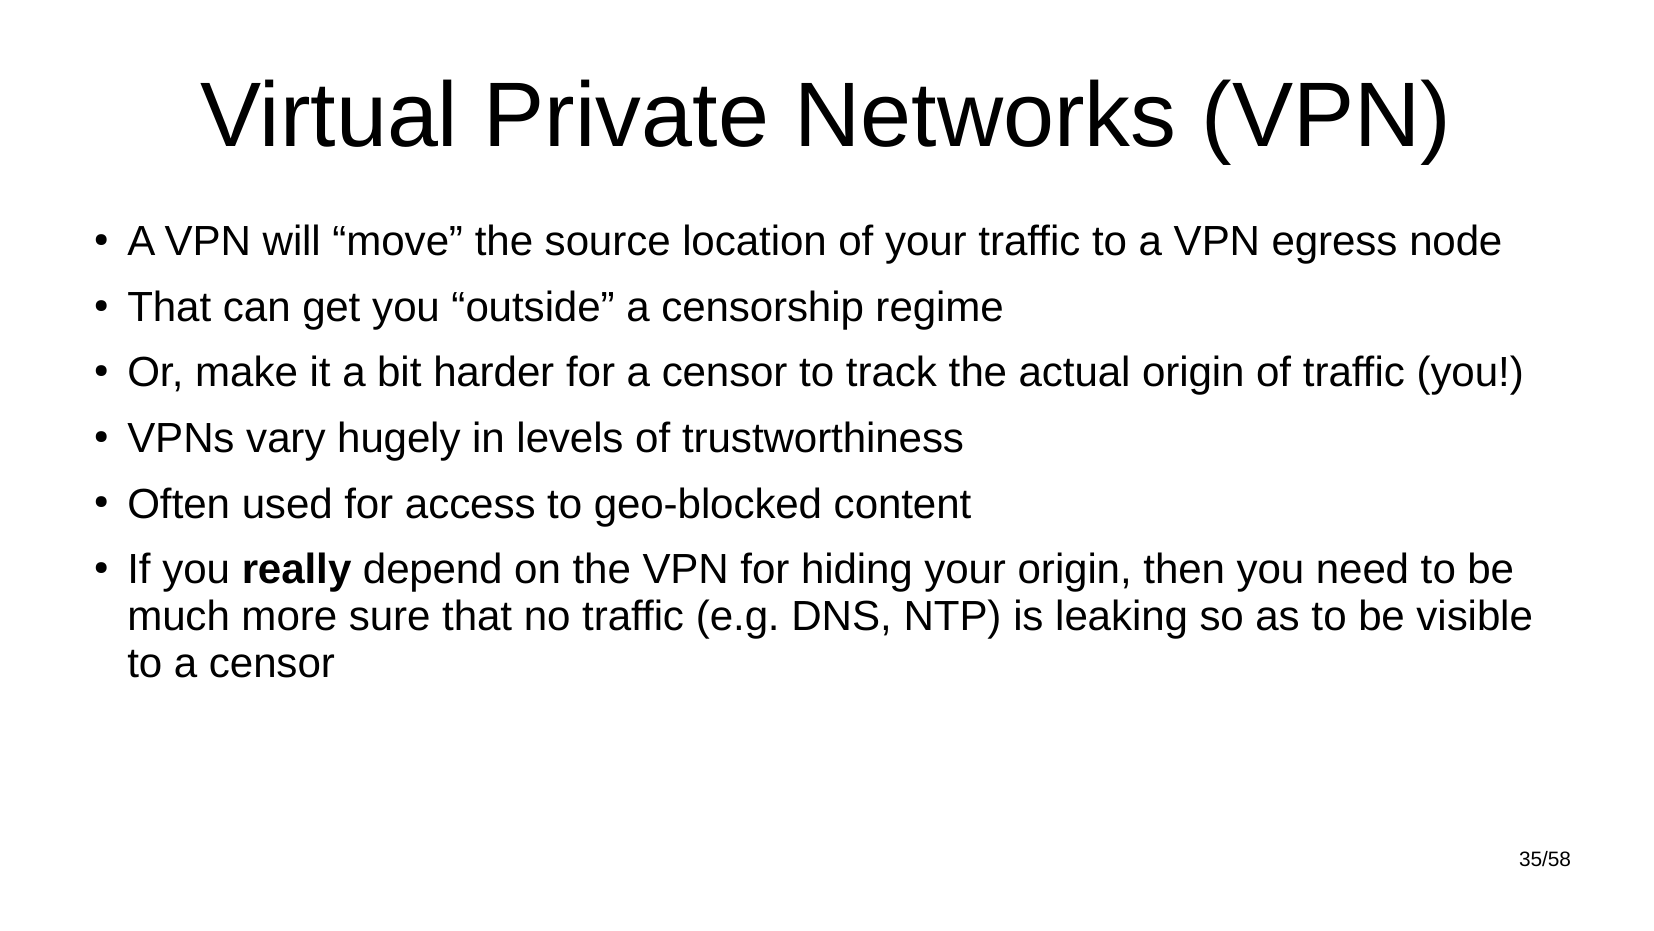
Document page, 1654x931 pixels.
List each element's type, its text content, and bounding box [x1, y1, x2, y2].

list A VPN will “move” the source location of your traffic to a VPN egress node That can get you “outside” a censorship regime Or, make it a bit harder for a censor to track the actual origin of traffic (you!) VPNs vary hugely in levels of trustworthiness Often used for access to geo-blocked content If you really depend on the VPN for hiding your origin, then you need to be much more sure that no traffic (e.g. DNS, NTP) is leaking so as to be visible to a censor [82, 217, 1571, 758]
title Virtual Private Networks (VPN) [82, 37, 1571, 193]
